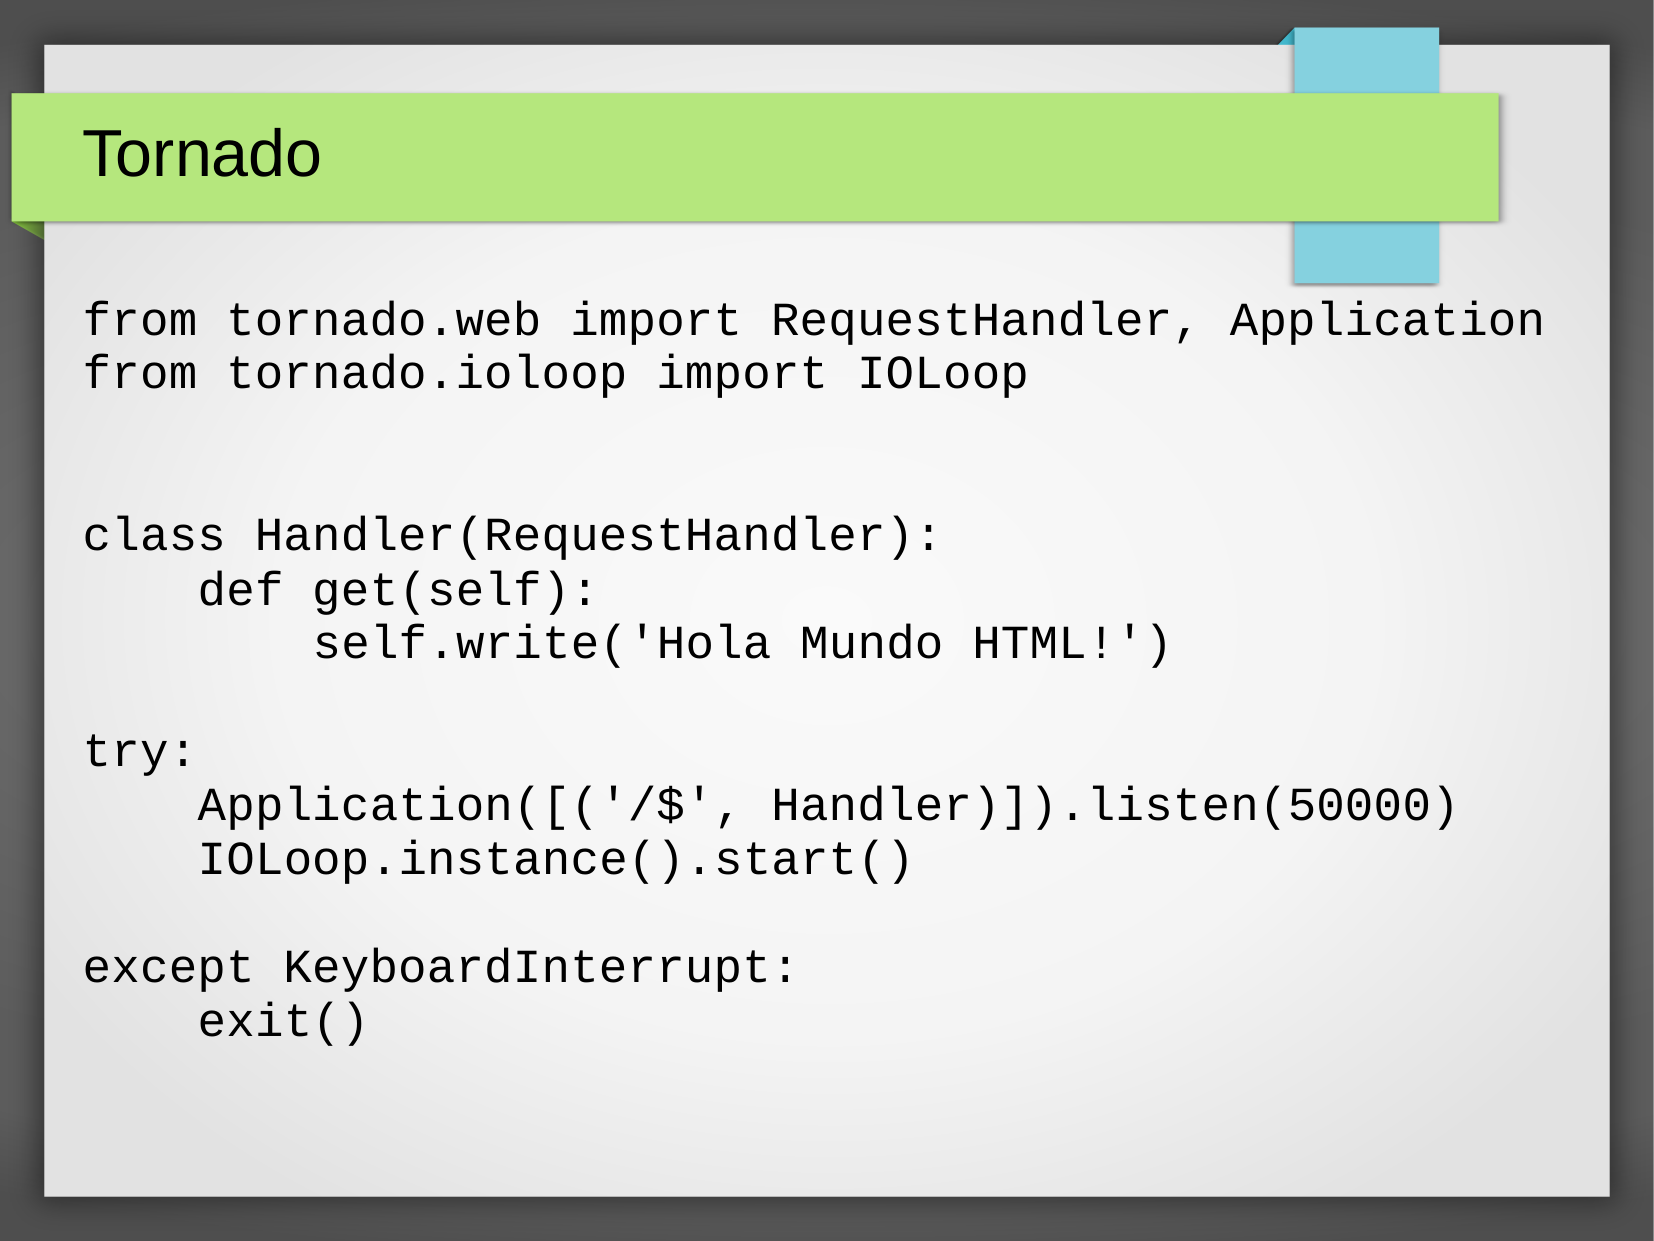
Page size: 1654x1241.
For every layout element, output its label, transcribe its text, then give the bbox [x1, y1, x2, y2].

picture [0, 0, 1654, 1241]
list from tornado.web import RequestHandler, Application from tornado.ioloop import IOLoop class Handler(RequestHandler): def get(self): self.write('Hola Mundo HTML!') try: Application([('/$', Handler)]).listen(50000) IOLoop.instance().start() except KeyboardInterrupt: exit() [82, 295, 1571, 1099]
title Tornado [82, 94, 1264, 213]
